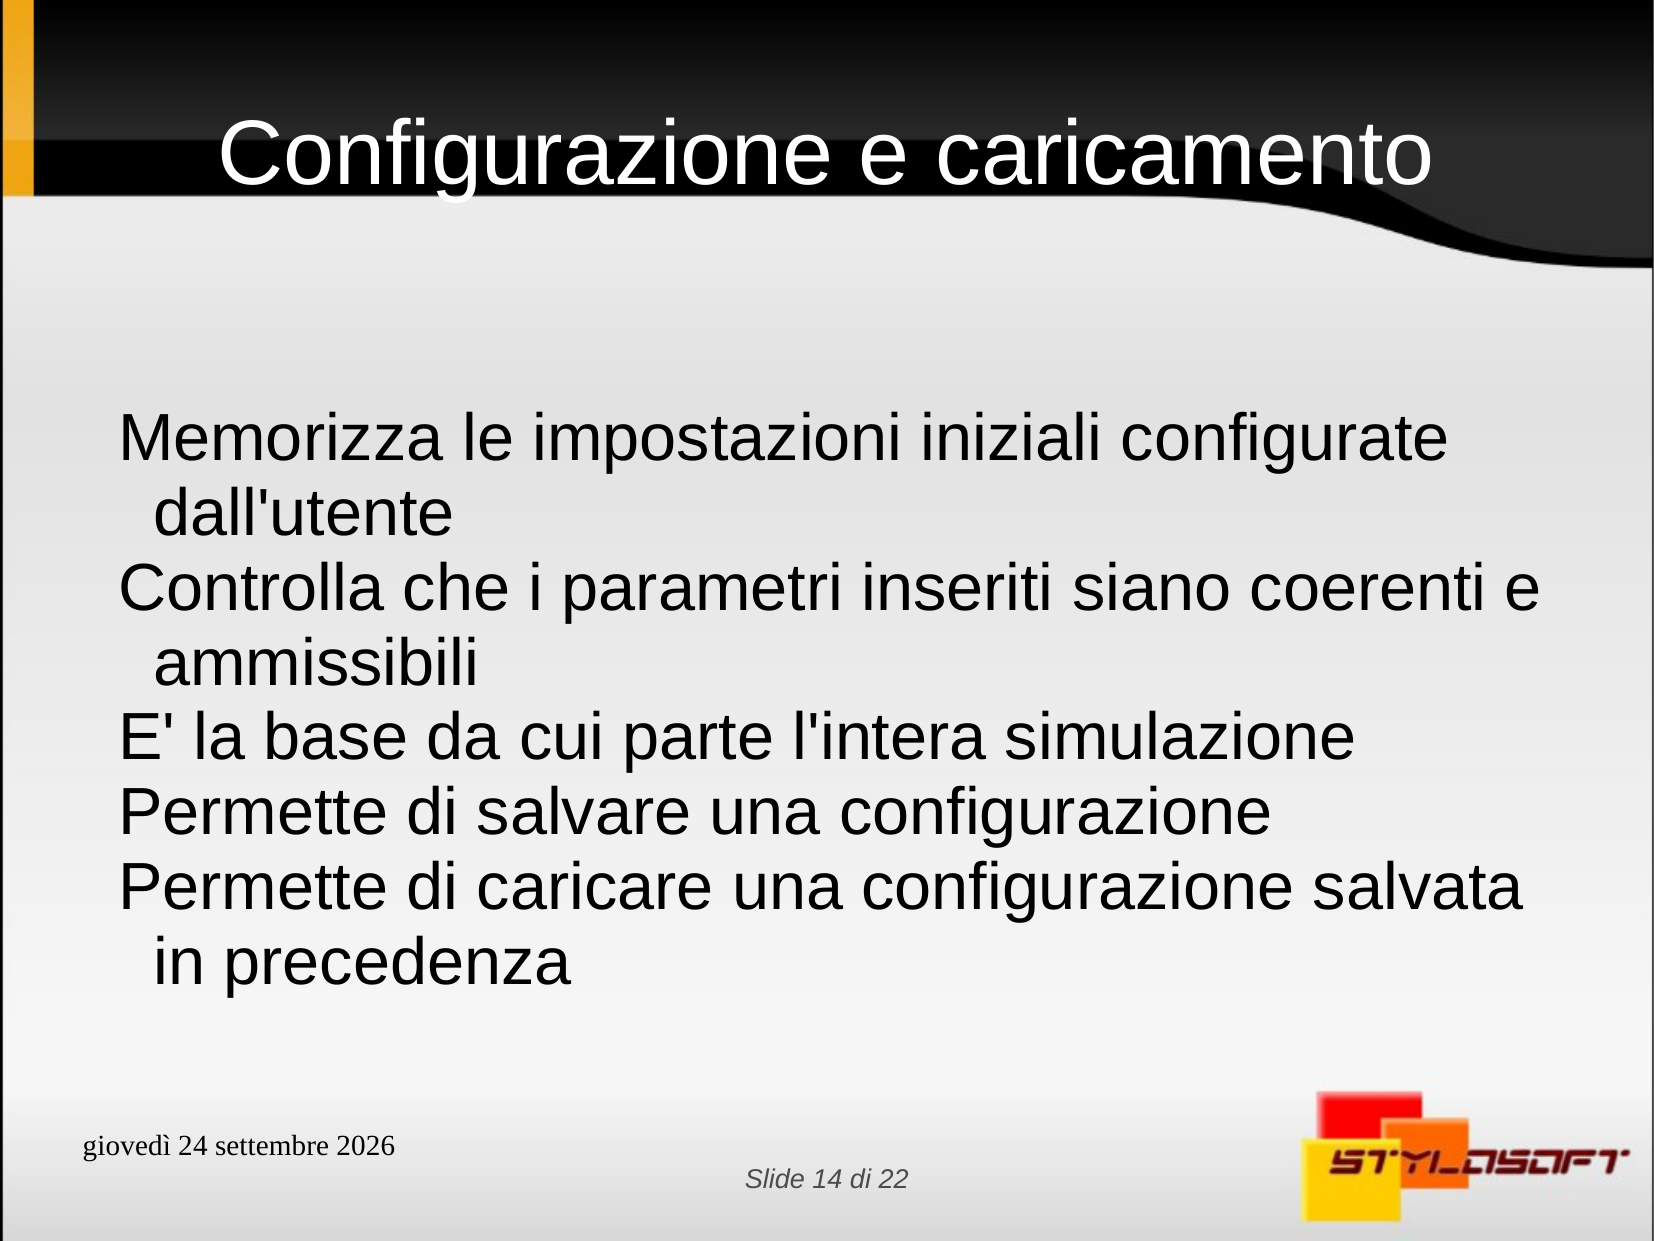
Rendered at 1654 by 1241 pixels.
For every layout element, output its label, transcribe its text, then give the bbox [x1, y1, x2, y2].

title Configurazione e caricamento [82, 49, 1571, 257]
subtitle Memorizza le impostazioni iniziali configurate dall'utente Controlla che i parametri inseriti siano coerenti e ammissibili E' la base da cui parte l'intera simulazione Permette di salvare una configurazione Permette di caricare una configurazione salvata in precedenza [82, 297, 1571, 1102]
picture [0, 0, 1654, 1156]
text_box Slide <numero> di 22 [0, 1156, 1654, 1241]
